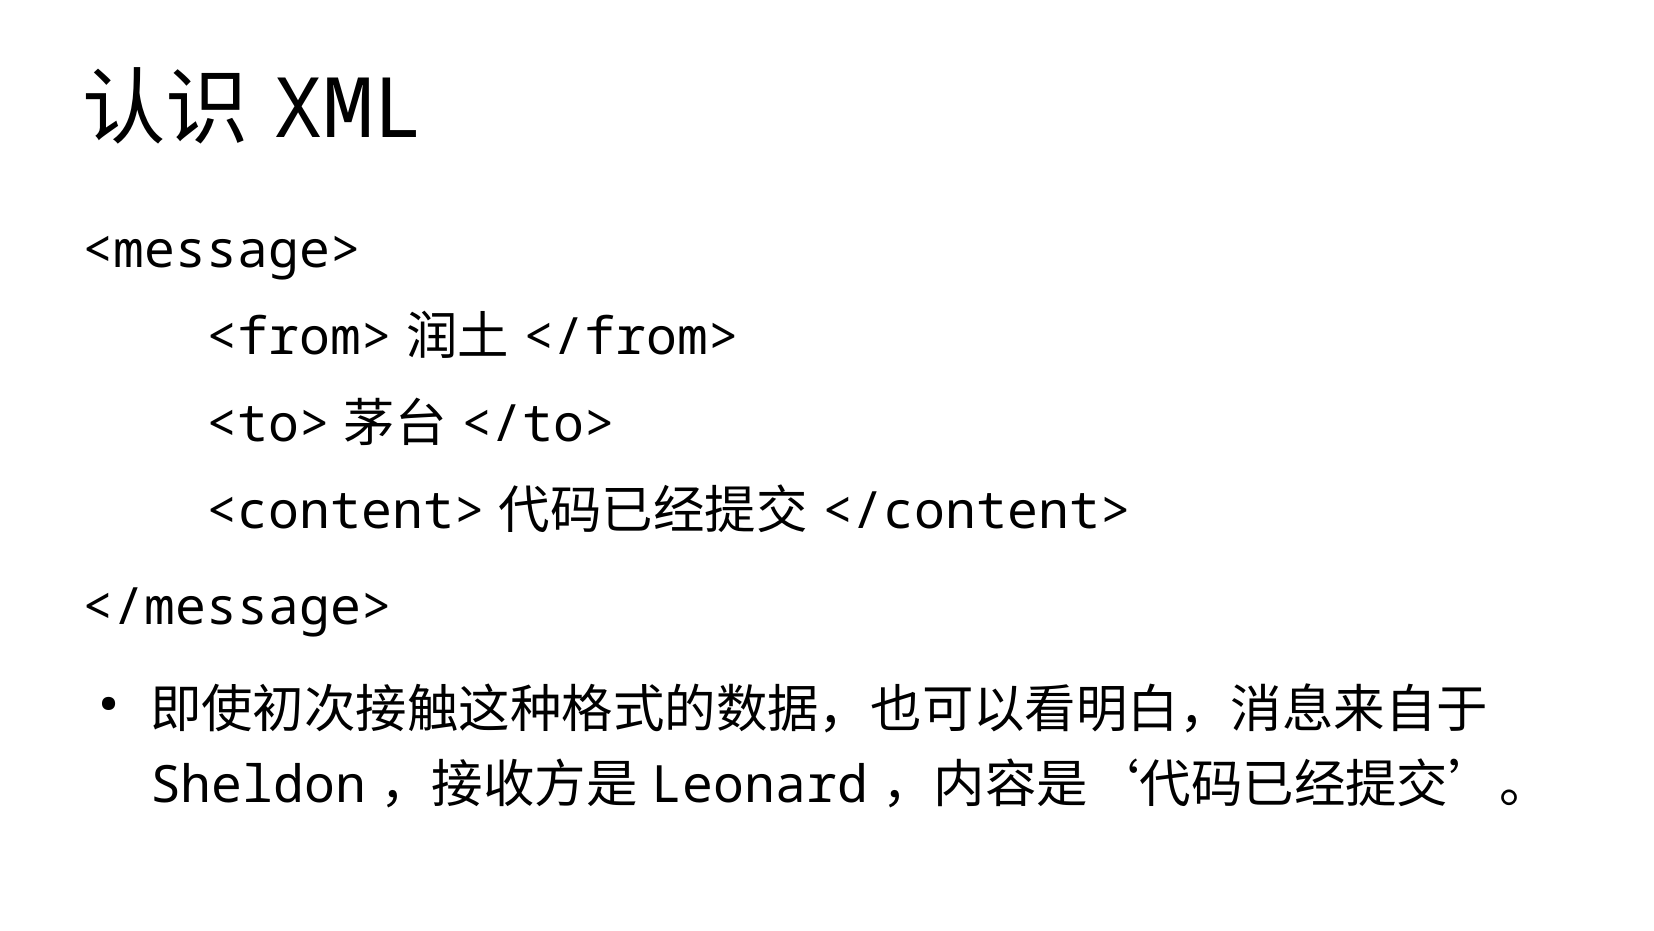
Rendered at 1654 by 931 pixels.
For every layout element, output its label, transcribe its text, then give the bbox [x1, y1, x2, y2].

title 认识XML [82, 37, 1571, 166]
list <message> <from>润土</from> <to>茅台</to> <content>代码已经提交</content> </message> 即使初次接触这种格式的数据，也可以看明白，消息来自于Sheldon，接收方是Leonard，内容是‘代码已经提交’。 [82, 217, 1571, 863]
